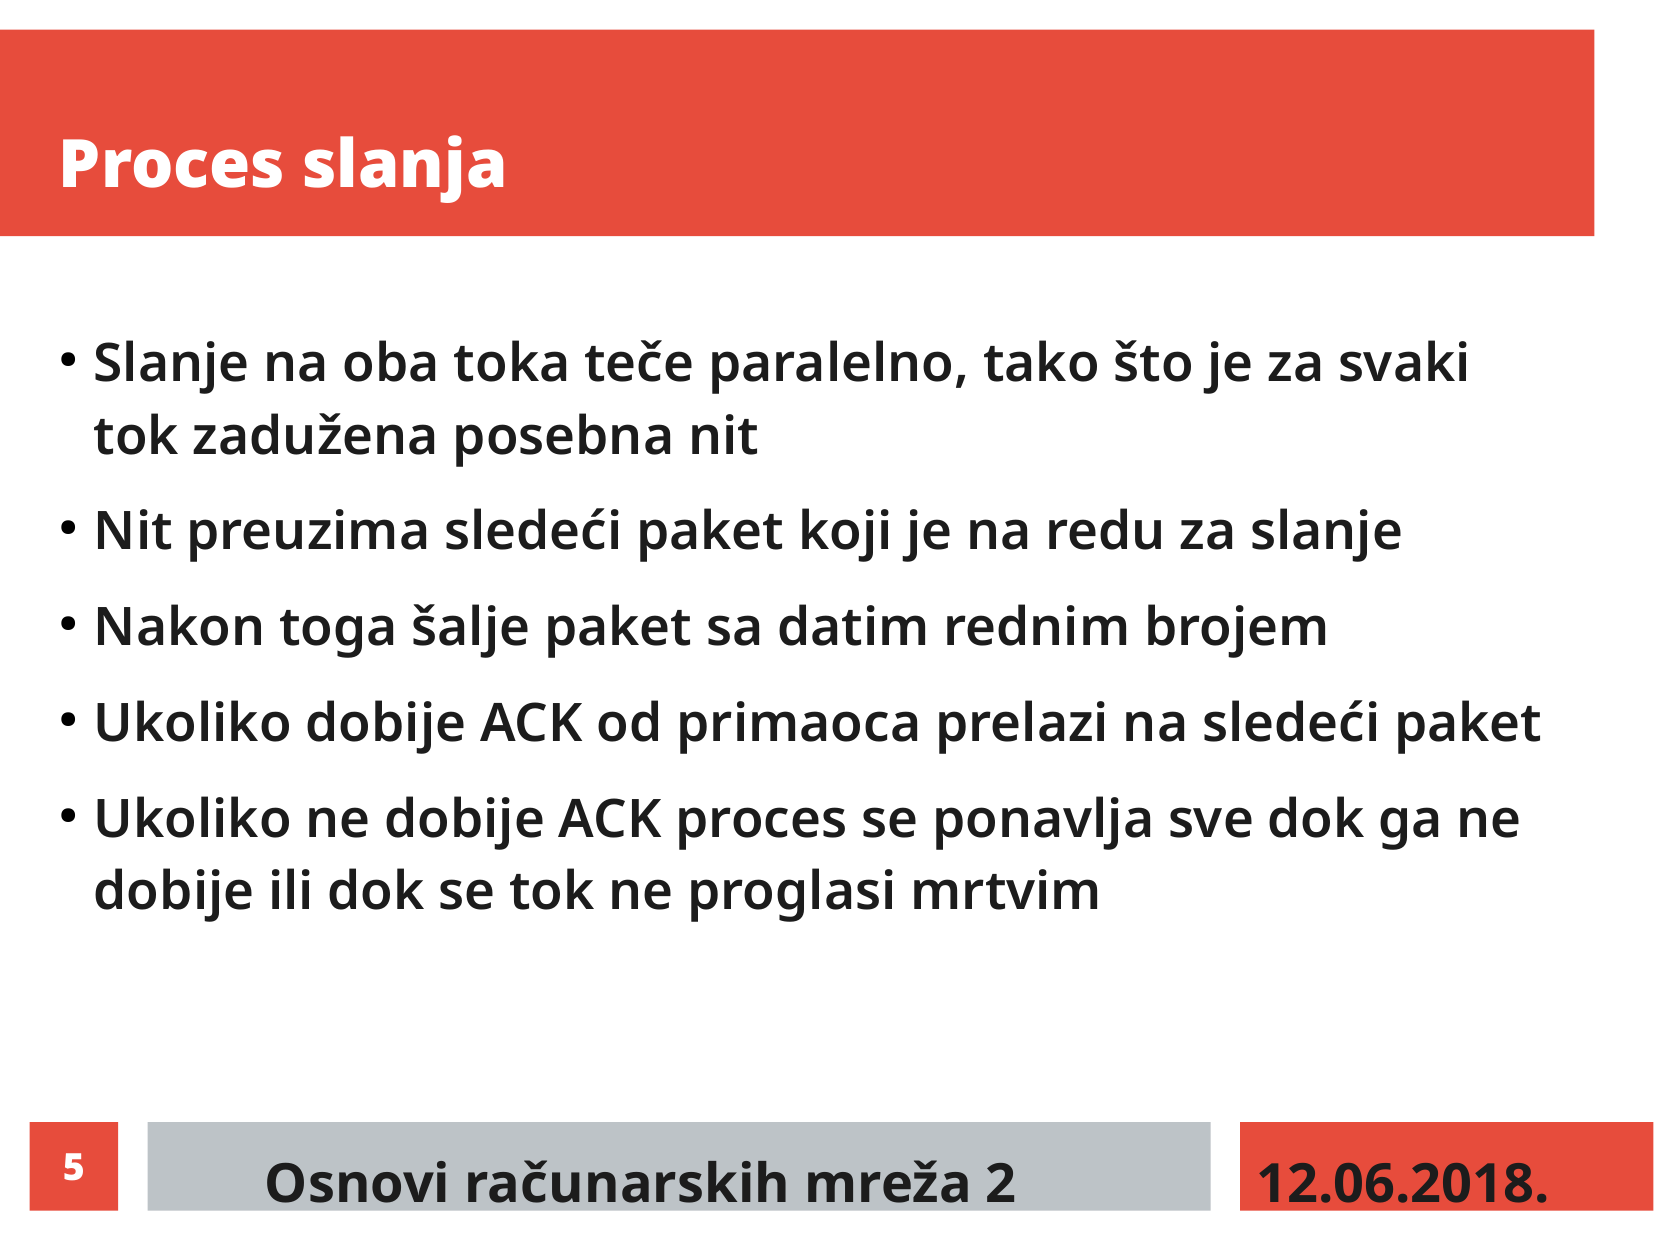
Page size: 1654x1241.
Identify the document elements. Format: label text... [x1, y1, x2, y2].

text_box Osnovi računarskih mreža 2 [265, 1144, 1132, 1205]
title Proces slanja [59, 59, 1595, 207]
list Slanje na oba toka teče paralelno, tako što je za svaki tok zadužena posebna nit Nit preuzima sledeći paket koji je na redu za slanje Nakon toga šalje paket sa datim rednim brojem Ukoliko dobije ACK od primaoca prelazi na sledeći paket Ukoliko ne dobije ACK proces se ponavlja sve dok ga ne dobije ili dok se tok ne proglasi mrtvim [59, 324, 1565, 1093]
text_box 12.06.2018. [1256, 1144, 1634, 1220]
